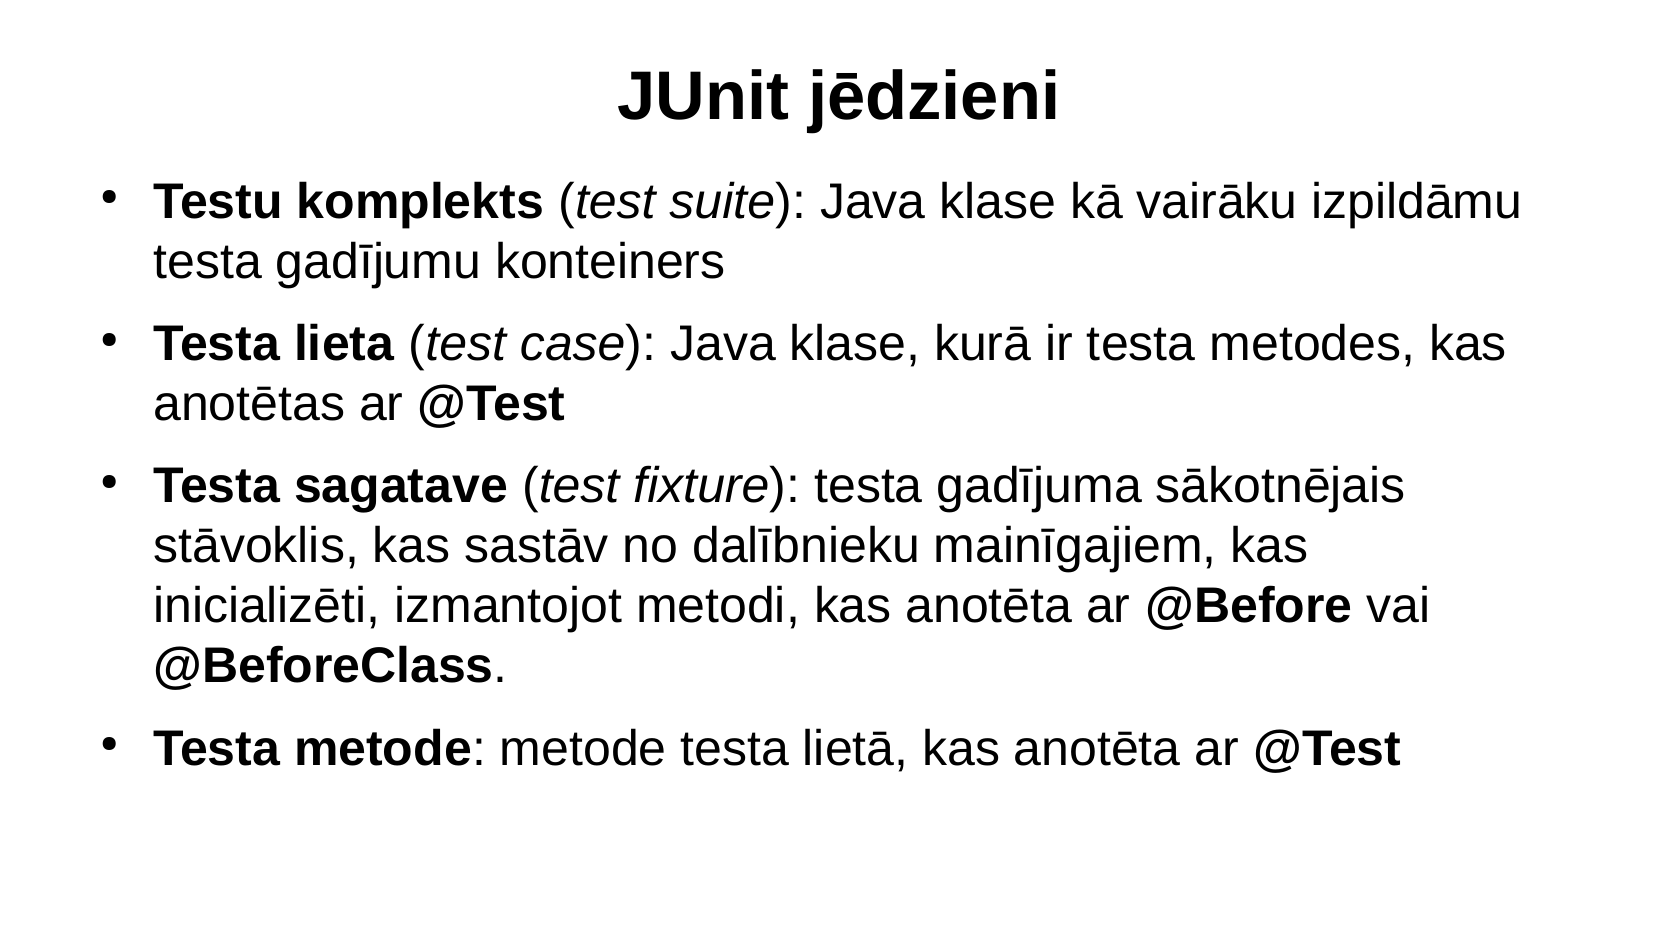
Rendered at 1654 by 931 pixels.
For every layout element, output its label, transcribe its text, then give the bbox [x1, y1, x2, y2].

list Testu komplekts (test suite): Java klase kā vairāku izpildāmu testa gadījumu konteiners Testa lieta (test case): Java klase, kurā ir testa metodes, kas anotētas ar @Test Testa sagatave (test fixture): testa gadījuma sākotnējais stāvoklis, kas sastāv no dalībnieku mainīgajiem, kas inicializēti, izmantojot metodi, kas anotēta ar @Before vai @BeforeClass. Testa metode: metode testa lietā, kas anotēta ar @Test [82, 168, 1538, 889]
title JUnit jēdzieni [82, 37, 1571, 147]
